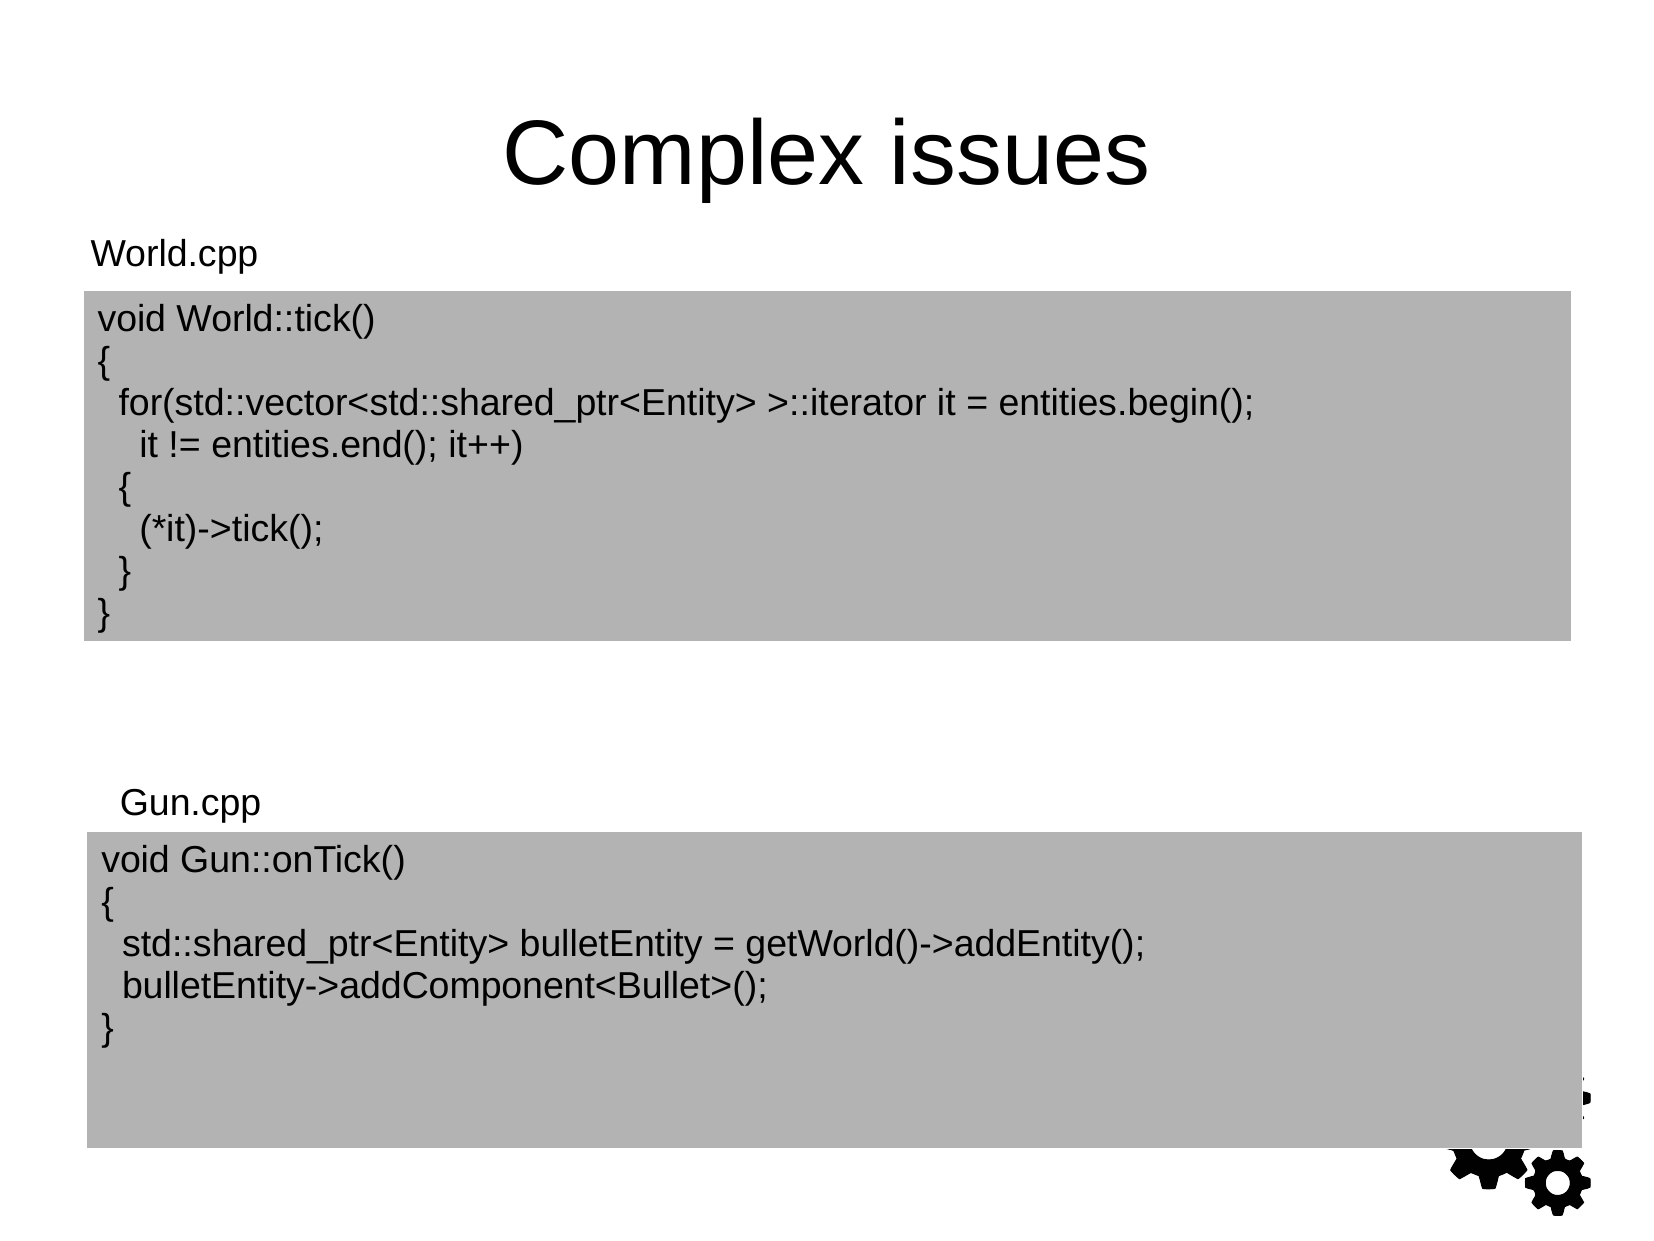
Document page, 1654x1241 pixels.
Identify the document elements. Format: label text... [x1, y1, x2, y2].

text_box Gun.cpp [105, 774, 277, 831]
picture [1440, 1065, 1591, 1216]
title Complex issues [82, 49, 1571, 257]
table_header void World::tick() { for(std::vector<std::shared_ptr<Entity> >::iterator it = entities.begin(); it != entities.end(); it++) { (*it)->tick(); } } [84, 291, 1571, 641]
table_header void Gun::onTick() { std::shared_ptr<Entity> bulletEntity = getWorld()->addEntity(); bulletEntity->addComponent<Bullet>(); } [87, 832, 1582, 1148]
text_box World.cpp [75, 225, 274, 282]
